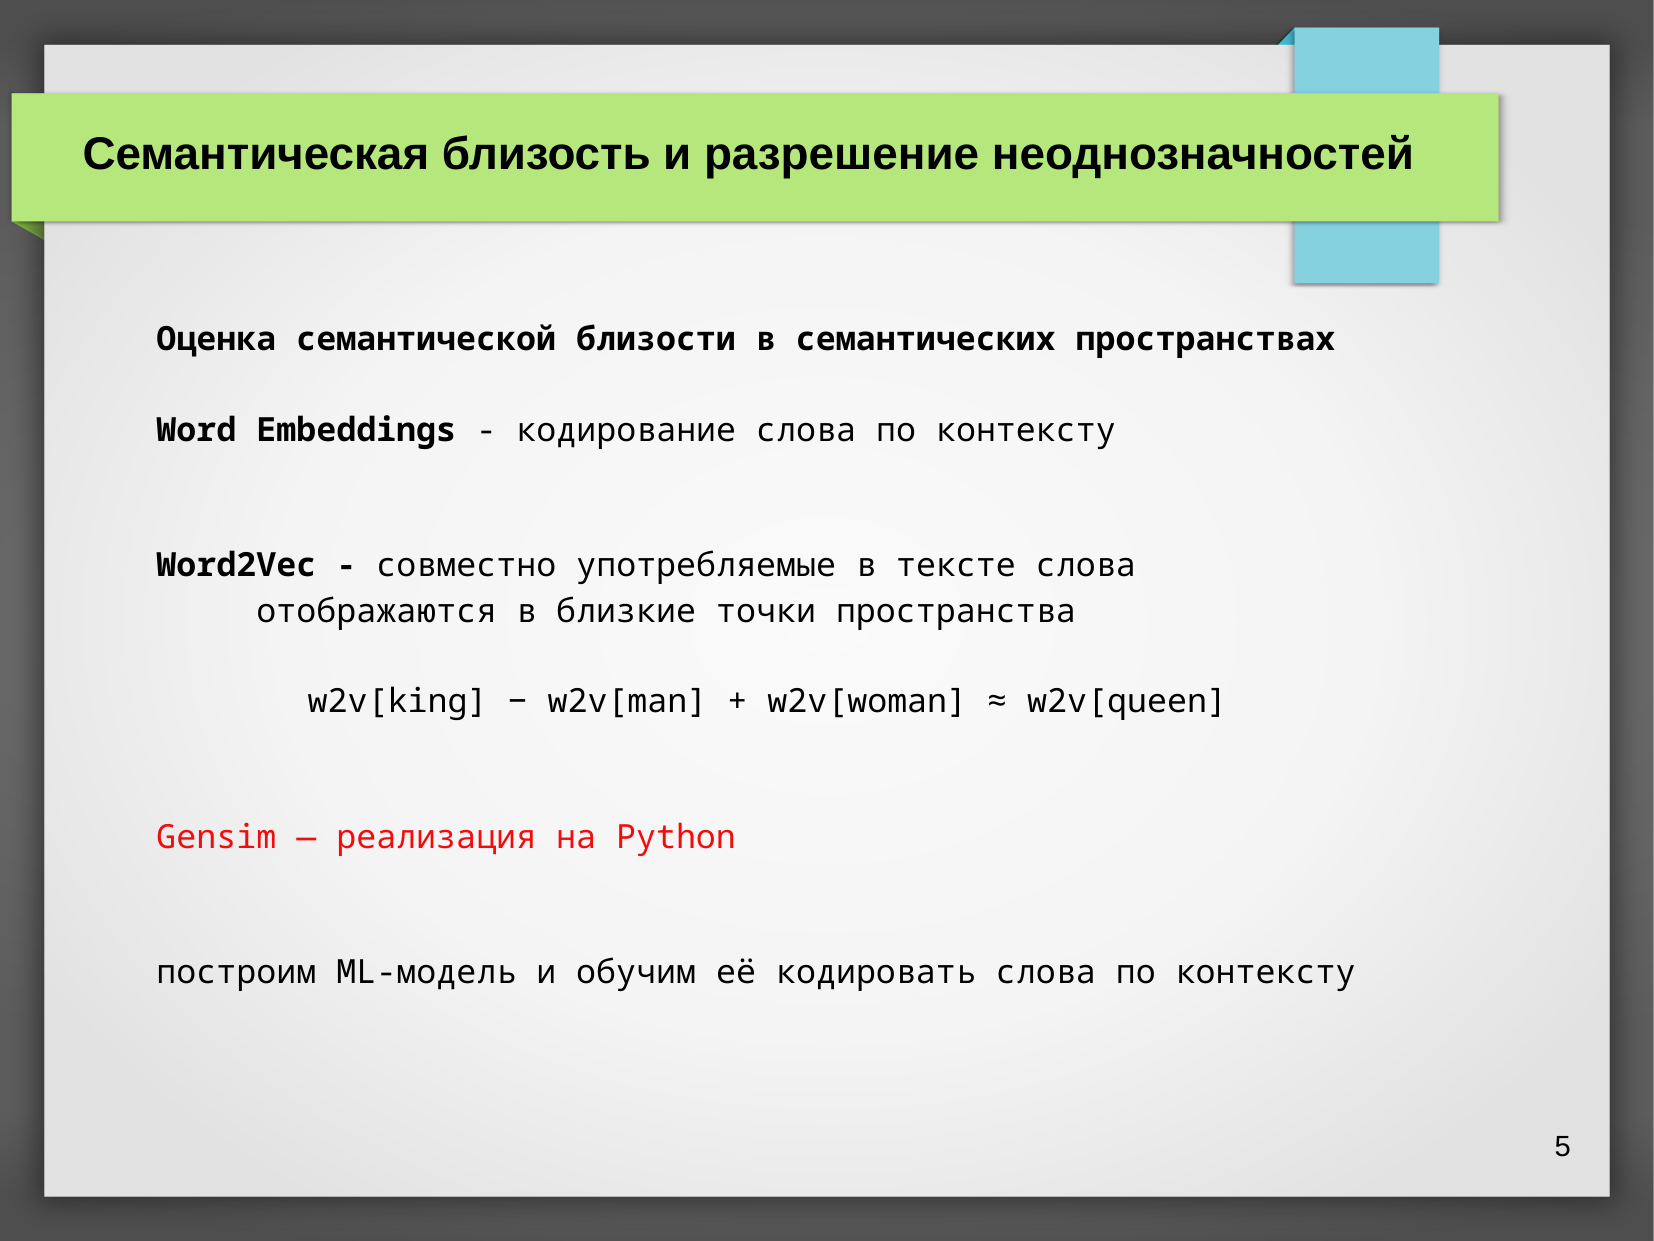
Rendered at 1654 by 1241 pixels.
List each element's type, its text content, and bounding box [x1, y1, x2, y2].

picture [0, 0, 1654, 1241]
text_box Оценка семантической близости в семантических пространствах Word Embeddings - кодирование слова по контексту Word2Vec - совместно употребляемые в тексте слова отображаются в близкие точки пространства w2v[king] − w2v[man] + w2v[woman] ≈ w2v[queen] Gensim — реализация на Python построим ML-модель и обучим её кодировать слова по контексту [141, 307, 1394, 1016]
title Семантическая близость и разрешение неоднозначностей [82, 121, 1489, 187]
